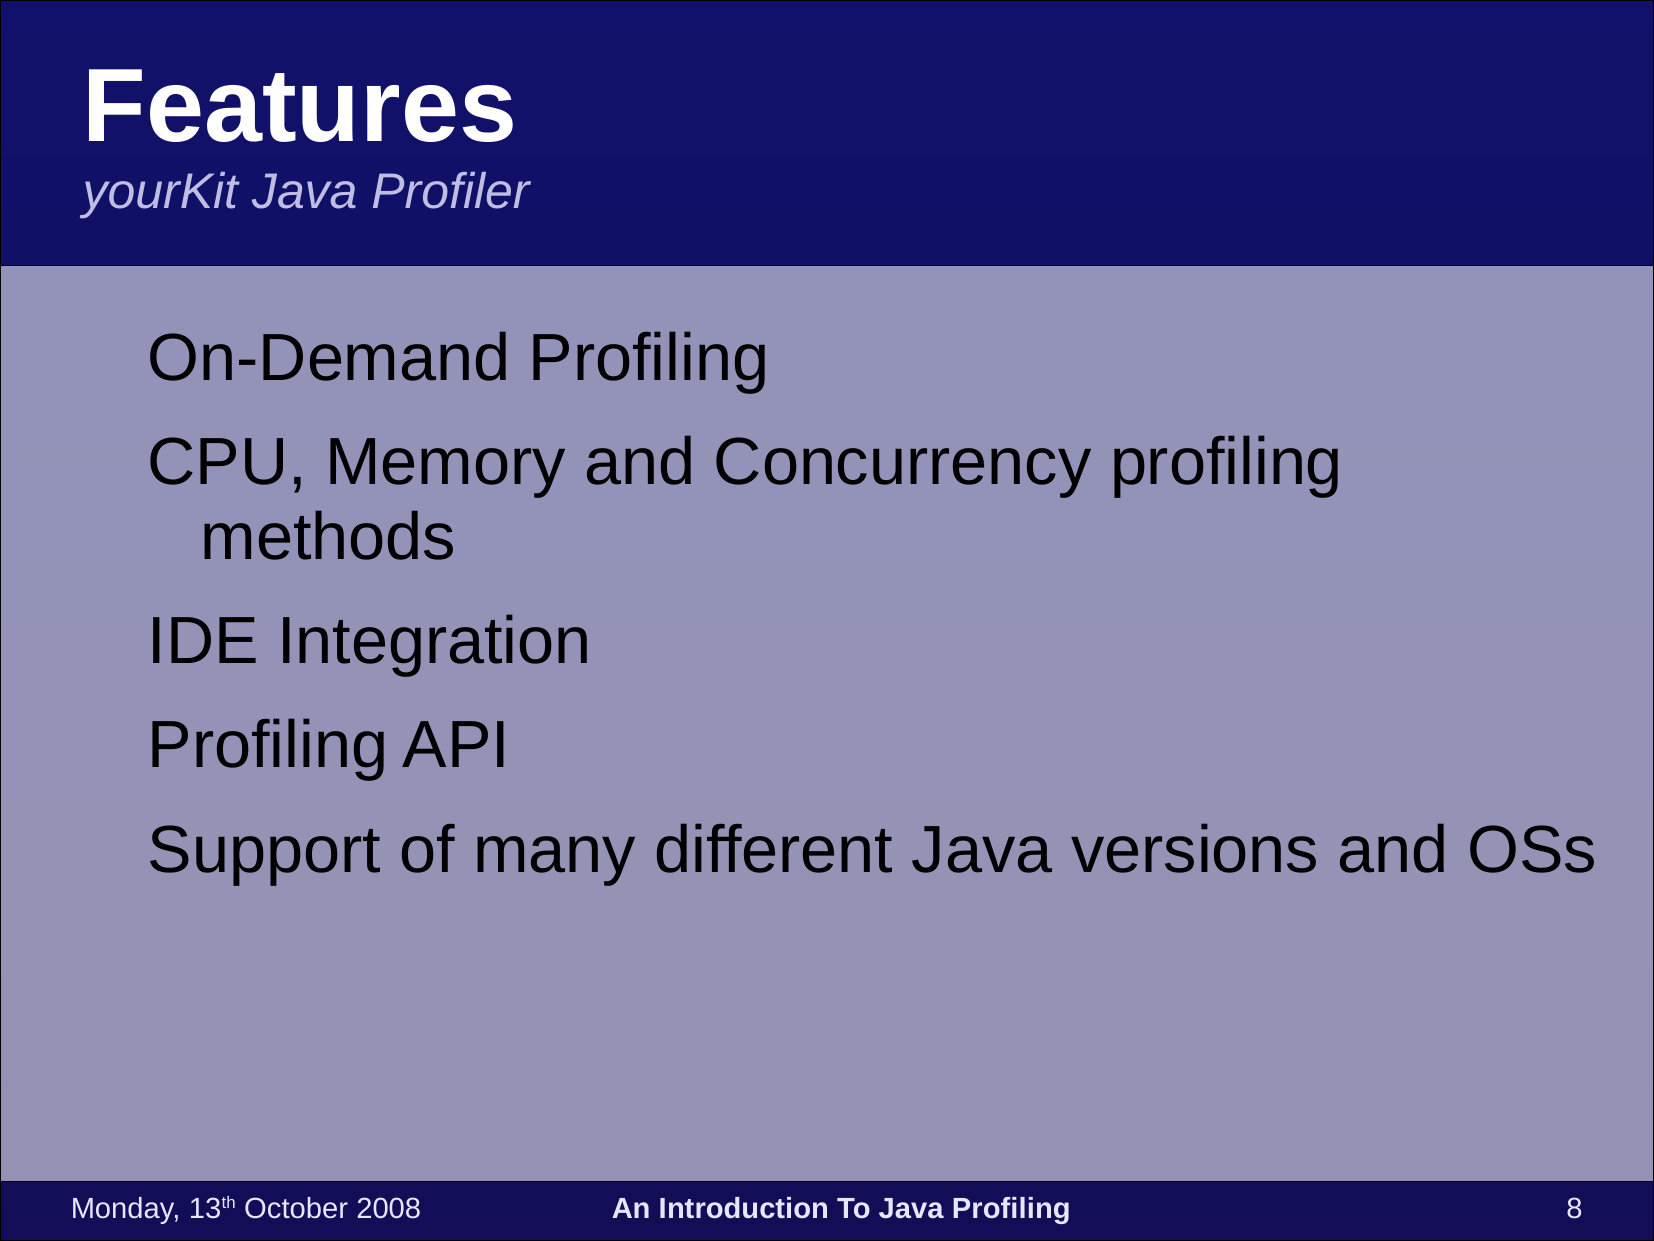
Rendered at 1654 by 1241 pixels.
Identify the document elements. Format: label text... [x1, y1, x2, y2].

list On-Demand Profiling CPU, Memory and Concurrency profiling methods IDE Integration Profiling API Support of many different Java versions and OSs [129, 319, 1619, 1139]
title Features yourKit Java Profiler [82, 0, 1571, 266]
